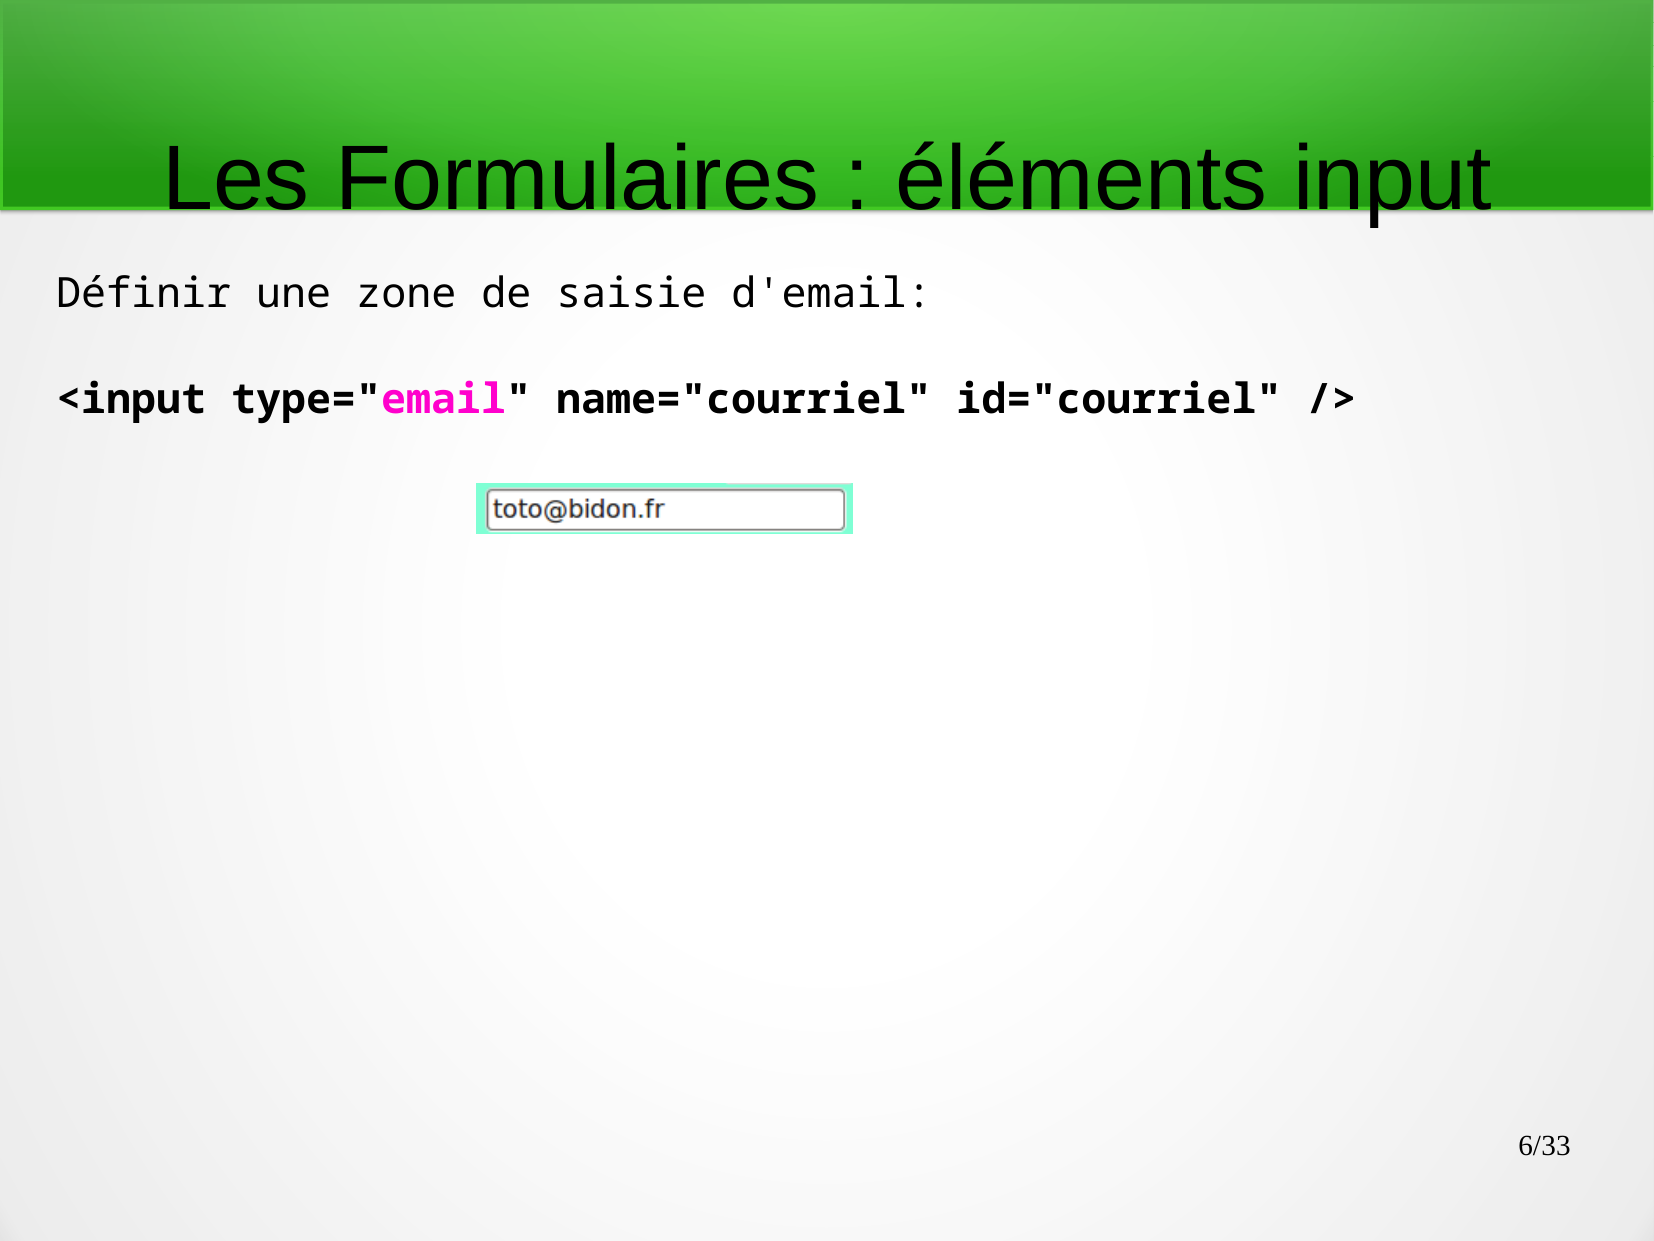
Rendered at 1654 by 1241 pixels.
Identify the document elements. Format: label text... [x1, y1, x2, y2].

title Les Formulaires : éléments input [121, 77, 1534, 265]
picture [476, 483, 853, 534]
text_box Définir une zone de saisie d'email: <input type="email" name="courriel" id="courriel" /> [55, 265, 1624, 1188]
